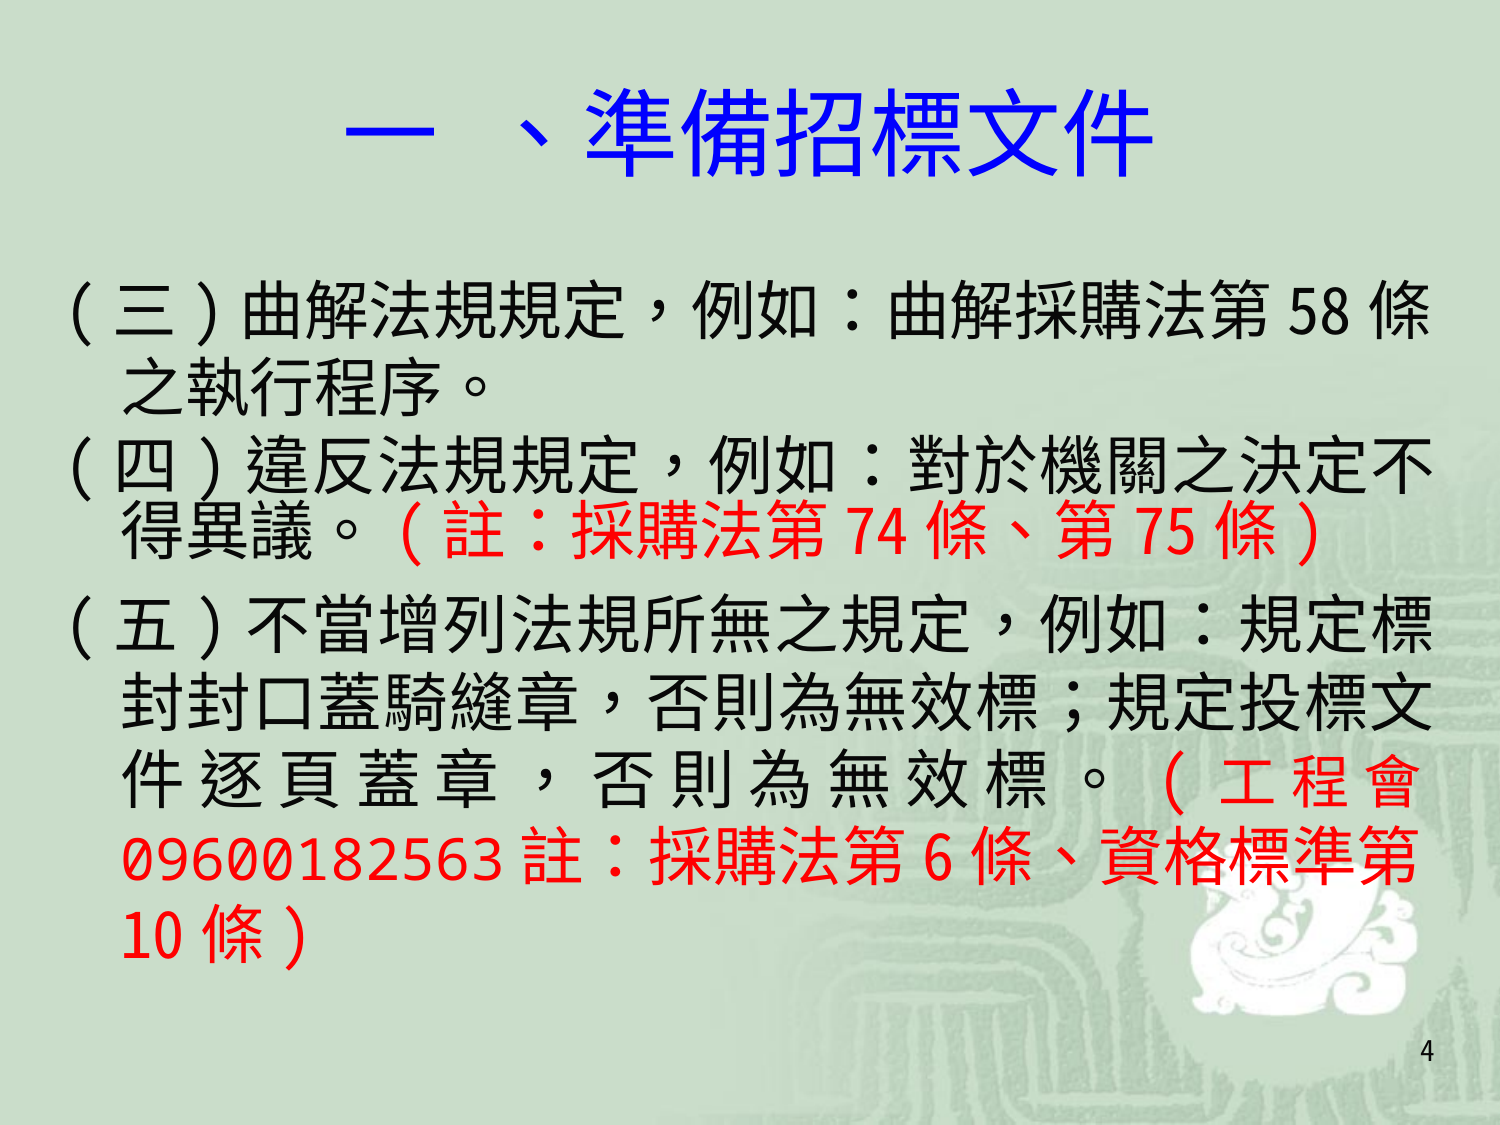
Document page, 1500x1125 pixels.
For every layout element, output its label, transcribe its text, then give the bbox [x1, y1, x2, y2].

list (三)曲解法規規定，例如：曲解採購法第58條之執行程序。 (四)違反法規規定，例如：對於機關之決定不得異議。(註：採購法第74條、第75條) (五)不當增列法規所無之規定，例如：規定標封封口蓋騎縫章，否則為無效標；規定投標文件逐頁蓋章，否則為無效標。(工程會09600182563註：採購法第6條、資格標準第10條) [49, 262, 1451, 1001]
title 一 、準備招標文件 [49, 37, 1451, 225]
text_box <編號> [1074, 1024, 1451, 1103]
picture [0, 0, 1500, 1125]
